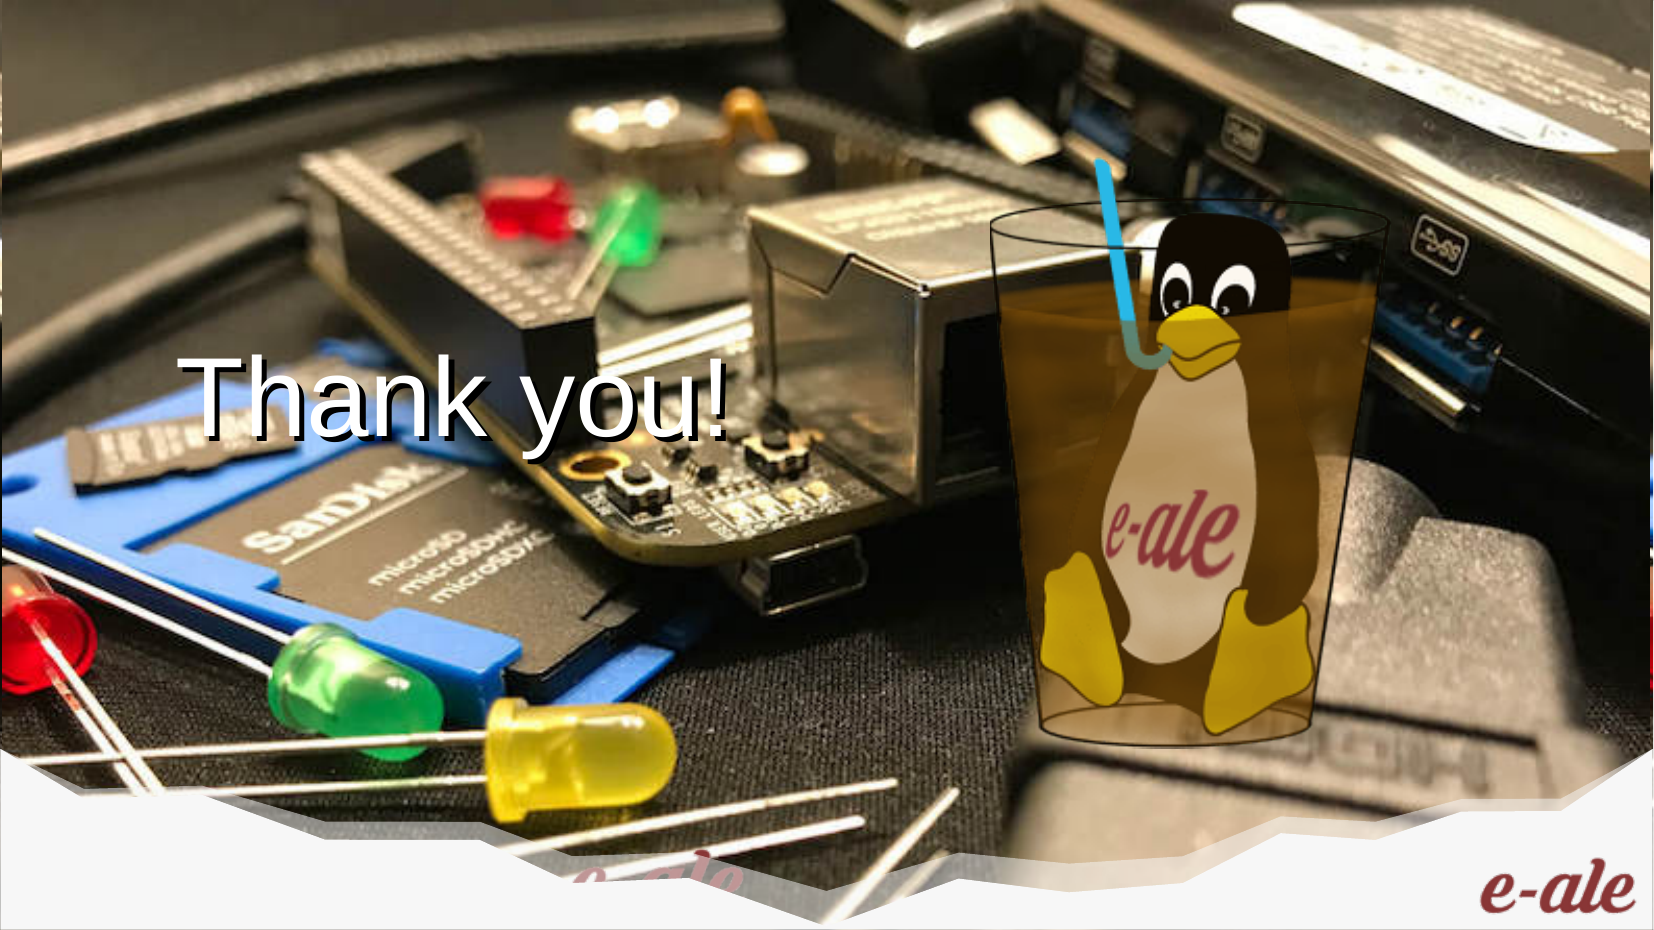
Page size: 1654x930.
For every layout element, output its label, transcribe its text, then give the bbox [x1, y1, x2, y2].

subtitle Thank you! [82, 37, 826, 757]
picture [0, 0, 1654, 930]
